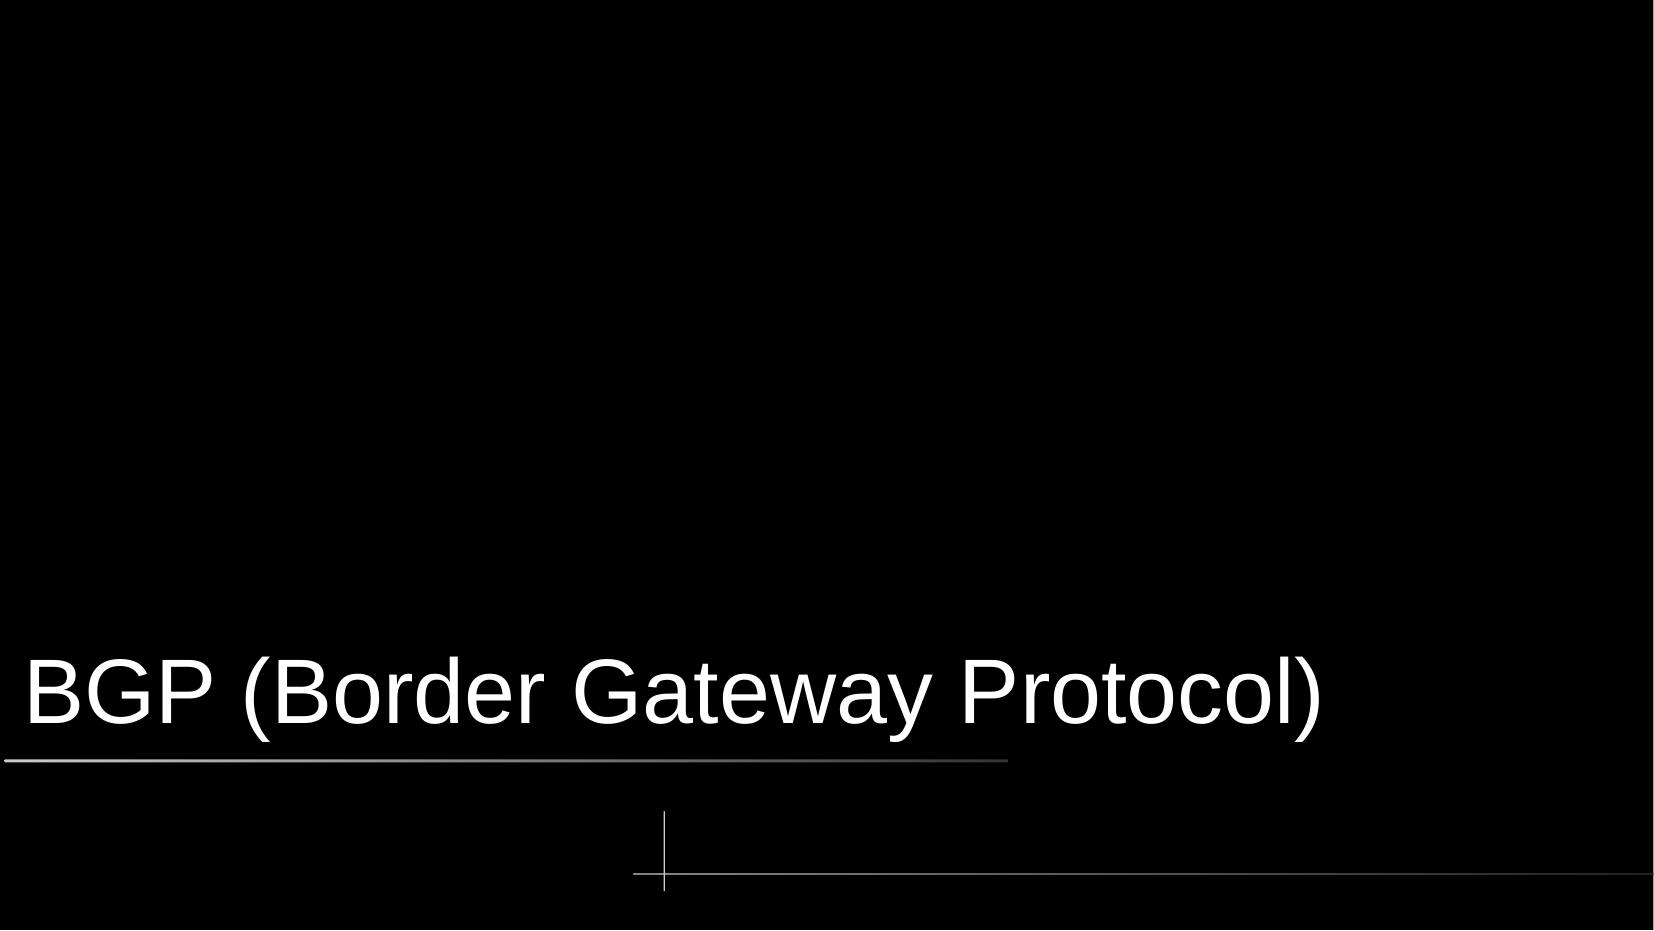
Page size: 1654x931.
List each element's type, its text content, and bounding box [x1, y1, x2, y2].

title BGP (Border Gateway Protocol) [23, 629, 1501, 755]
